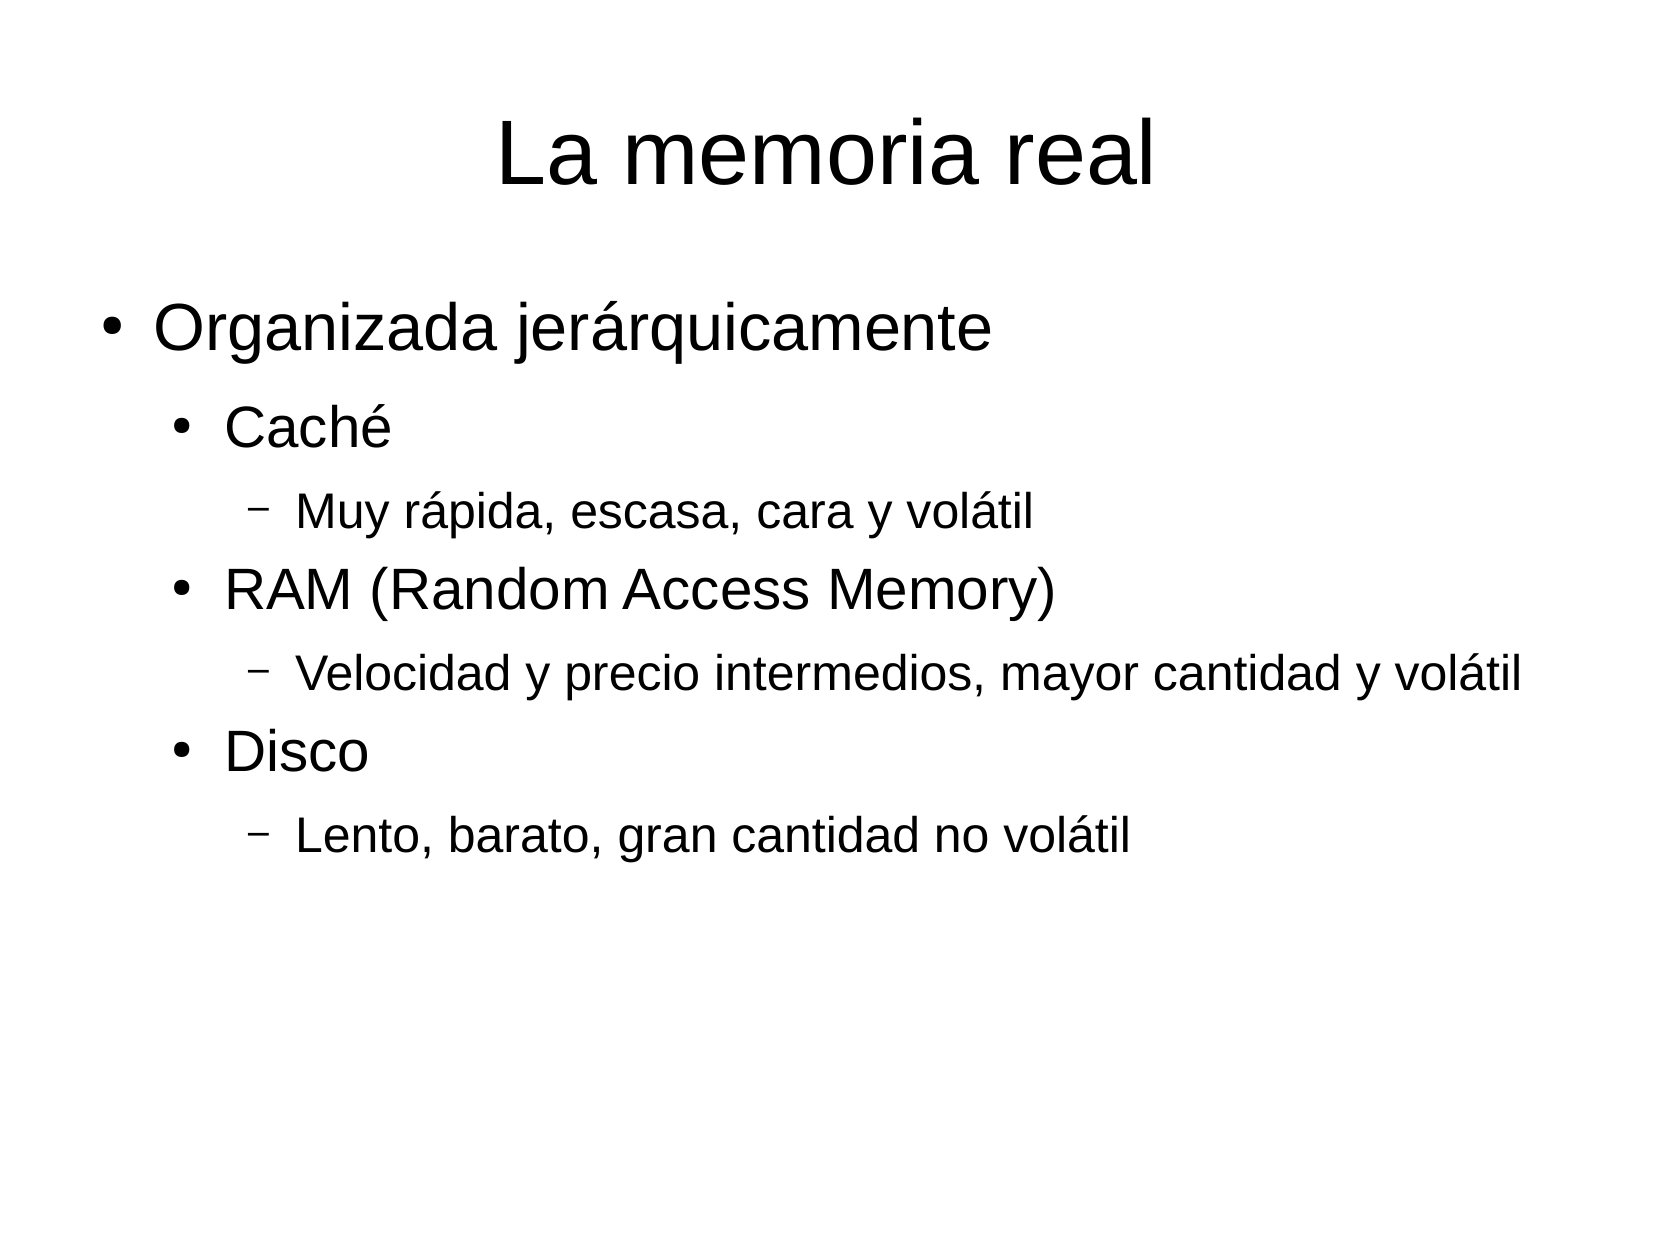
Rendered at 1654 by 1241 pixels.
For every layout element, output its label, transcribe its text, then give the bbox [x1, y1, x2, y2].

list Organizada jerárquicamente Caché Muy rápida, escasa, cara y volátil RAM (Random Access Memory) Velocidad y precio intermedios, mayor cantidad y volátil Disco Lento, barato, gran cantidad no volátil [82, 290, 1571, 1109]
title La memoria real [82, 49, 1571, 257]
